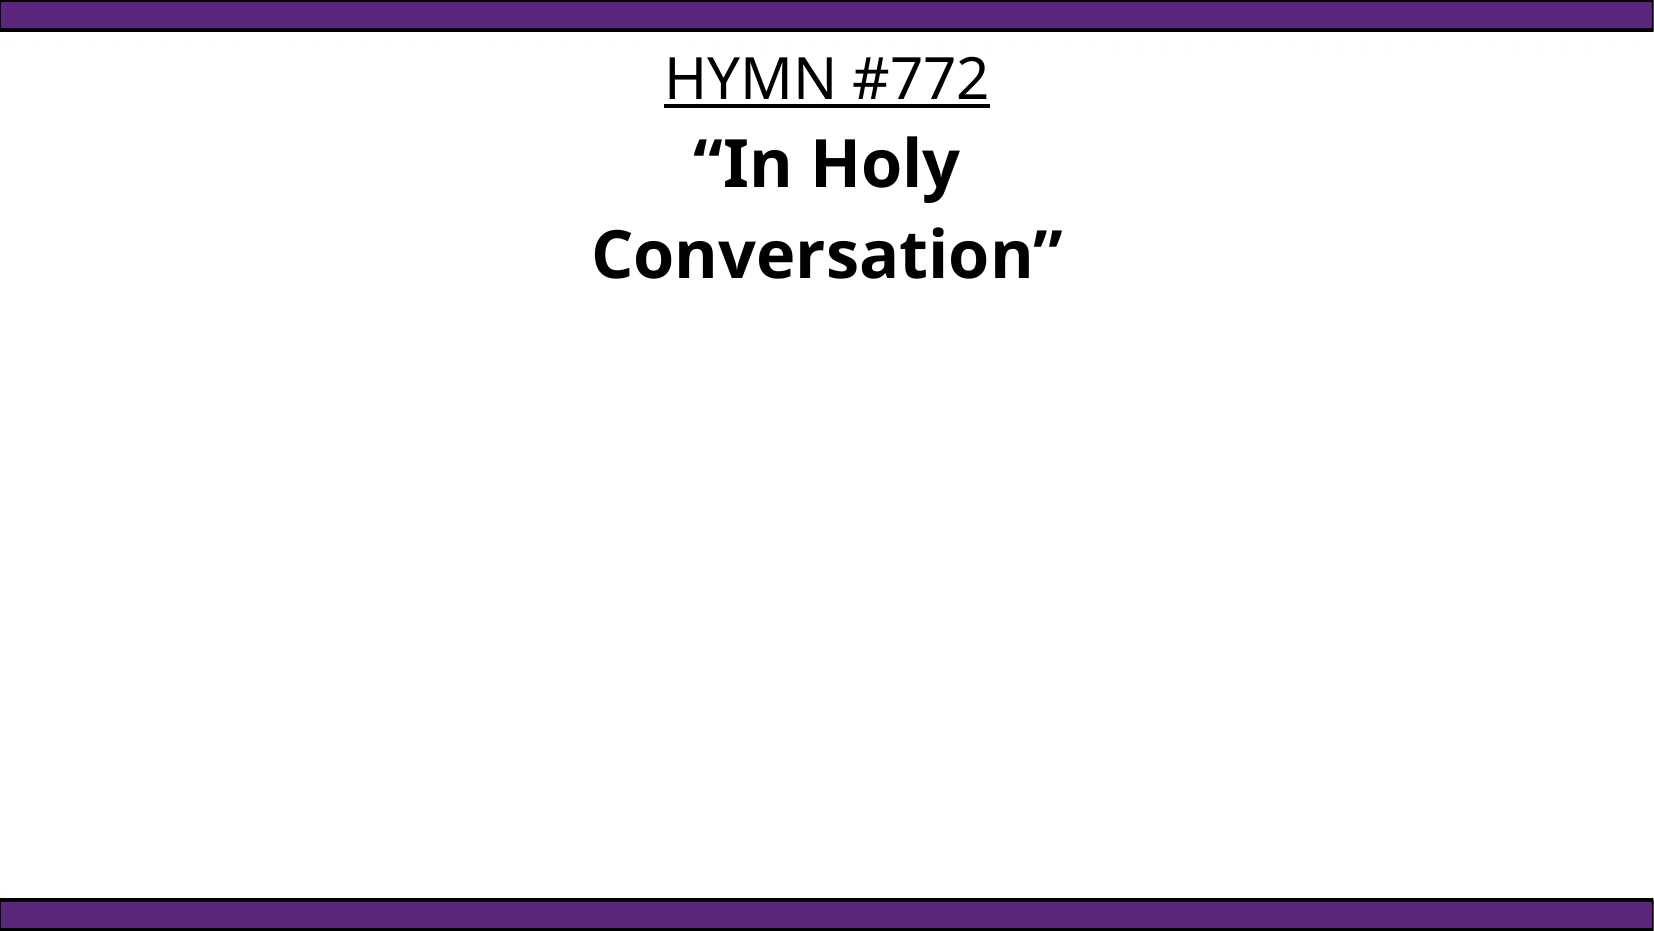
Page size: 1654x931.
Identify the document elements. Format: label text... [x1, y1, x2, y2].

text_box HYMN #772 “In Holy Conversation” [450, 30, 1205, 211]
text_box [135, 240, 1501, 316]
picture [0, 31, 1654, 900]
text_box [0, 0, 1654, 31]
text_box [0, 900, 1654, 931]
